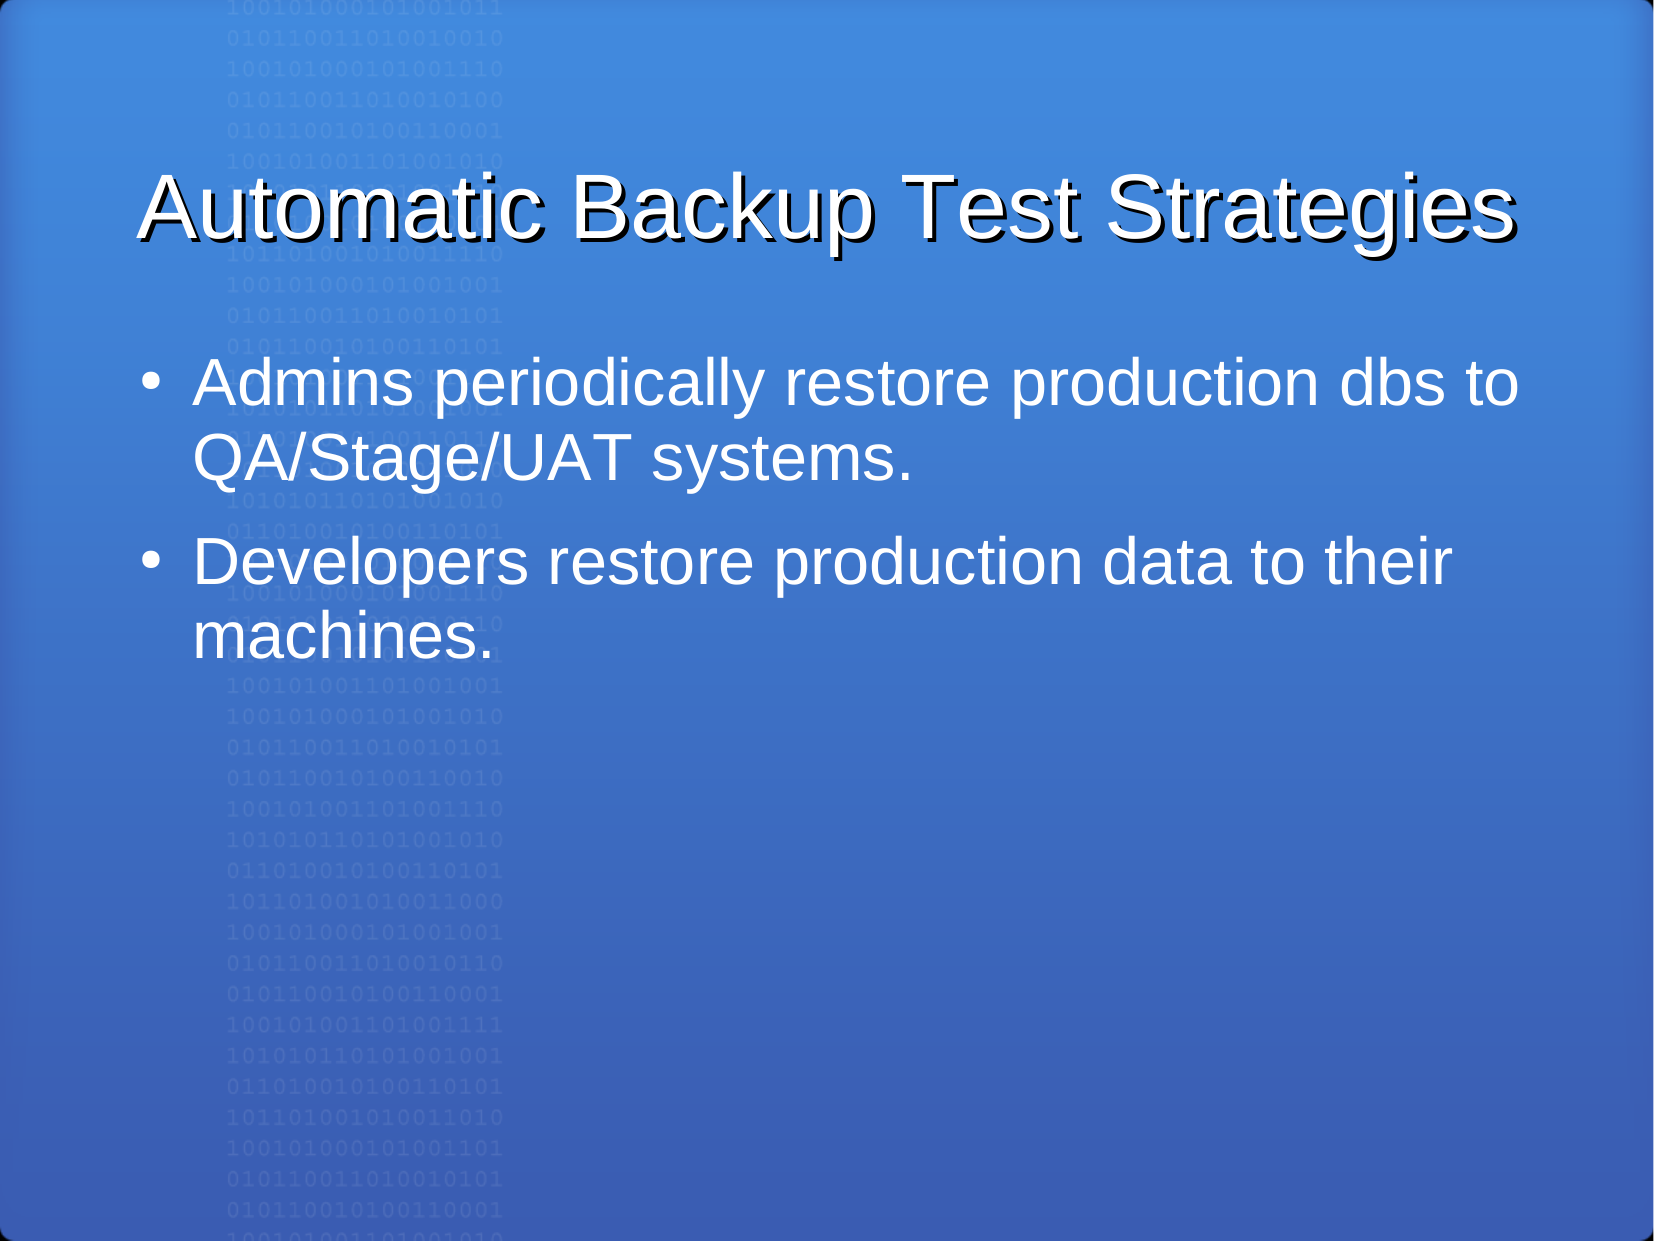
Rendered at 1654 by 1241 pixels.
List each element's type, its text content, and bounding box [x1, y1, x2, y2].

list Admins periodically restore production dbs to QA/Stage/UAT systems. Developers restore production data to their machines. [121, 344, 1534, 1112]
title Automatic Backup Test Strategies [121, 110, 1534, 303]
picture [0, 0, 1654, 1241]
